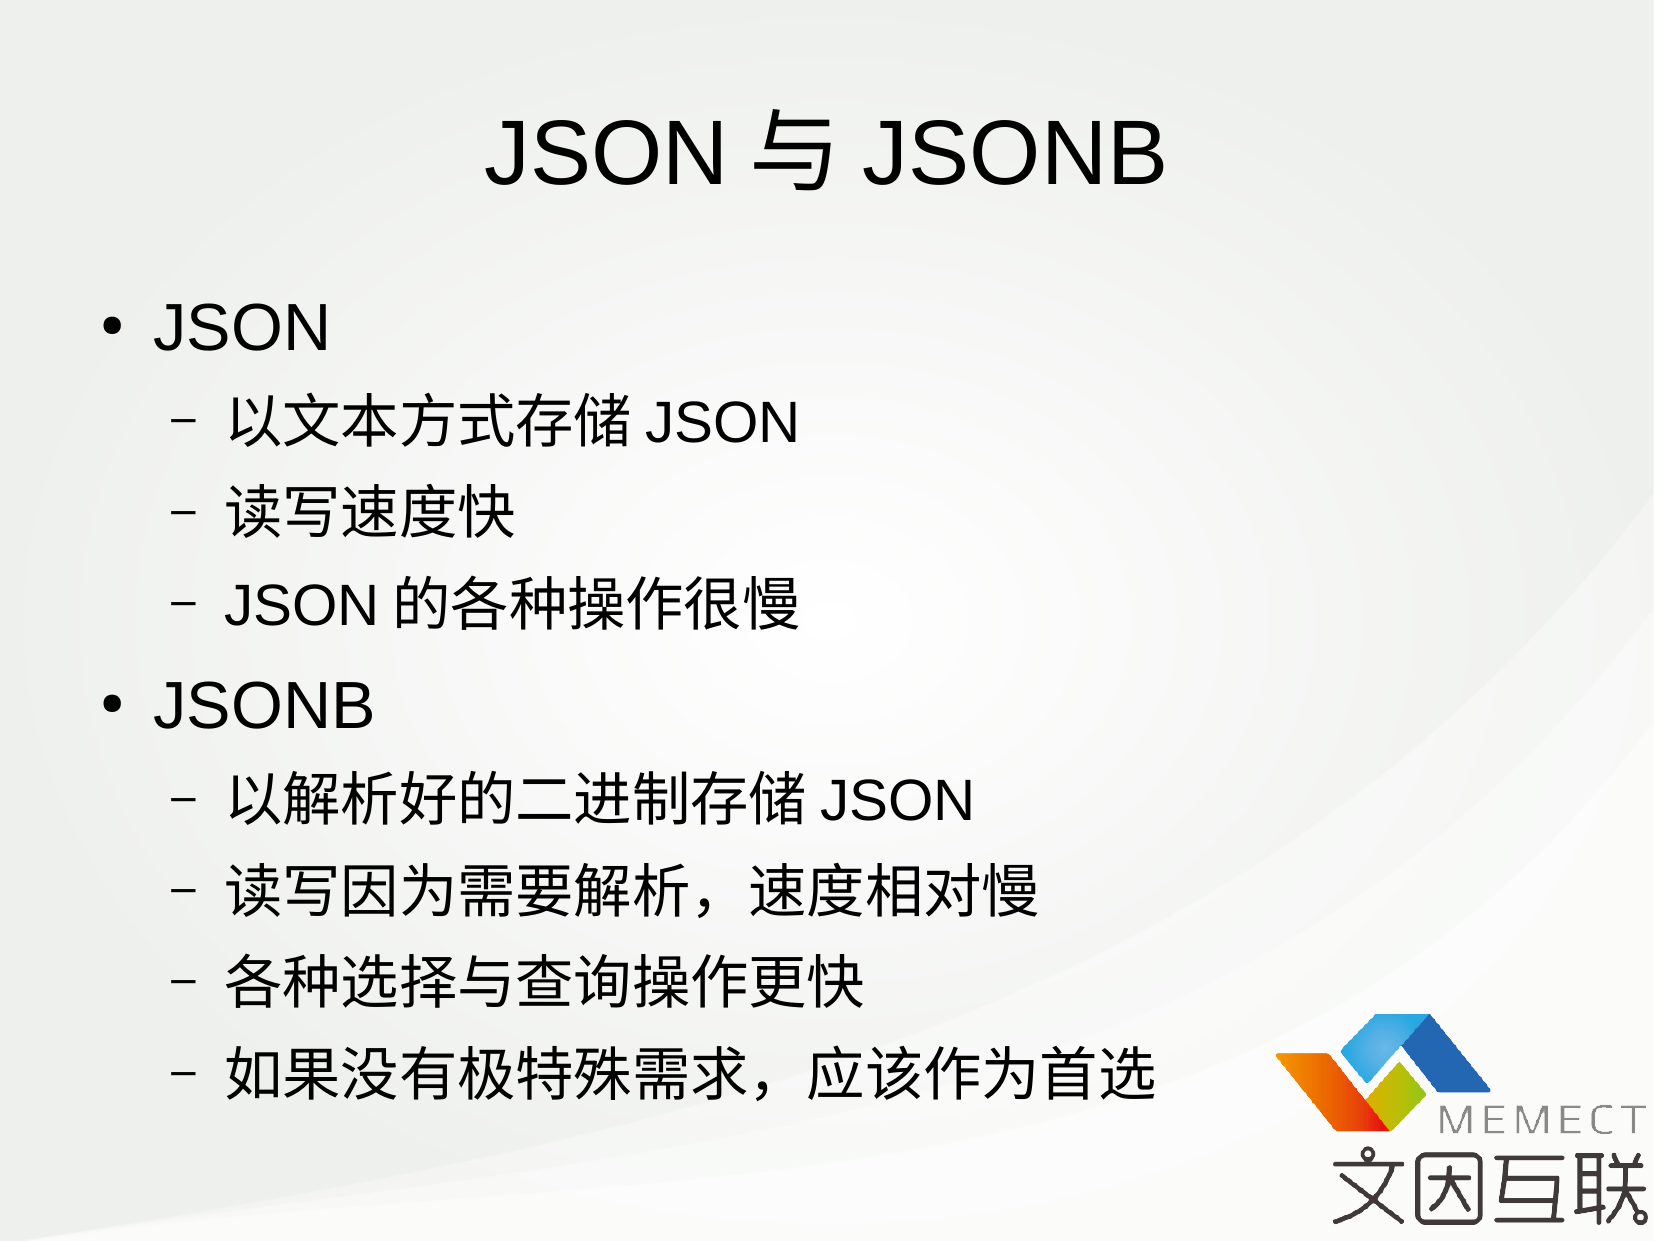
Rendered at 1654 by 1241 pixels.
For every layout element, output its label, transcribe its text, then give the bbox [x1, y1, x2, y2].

title JSON与JSONB [82, 49, 1571, 257]
picture [0, 0, 1654, 1241]
list JSON 以文本方式存储JSON 读写速度快 JSON的各种操作很慢 JSONB 以解析好的二进制存储JSON 读写因为需要解析，速度相对慢 各种选择与查询操作更快 如果没有极特殊需求，应该作为首选 [82, 290, 1571, 1170]
